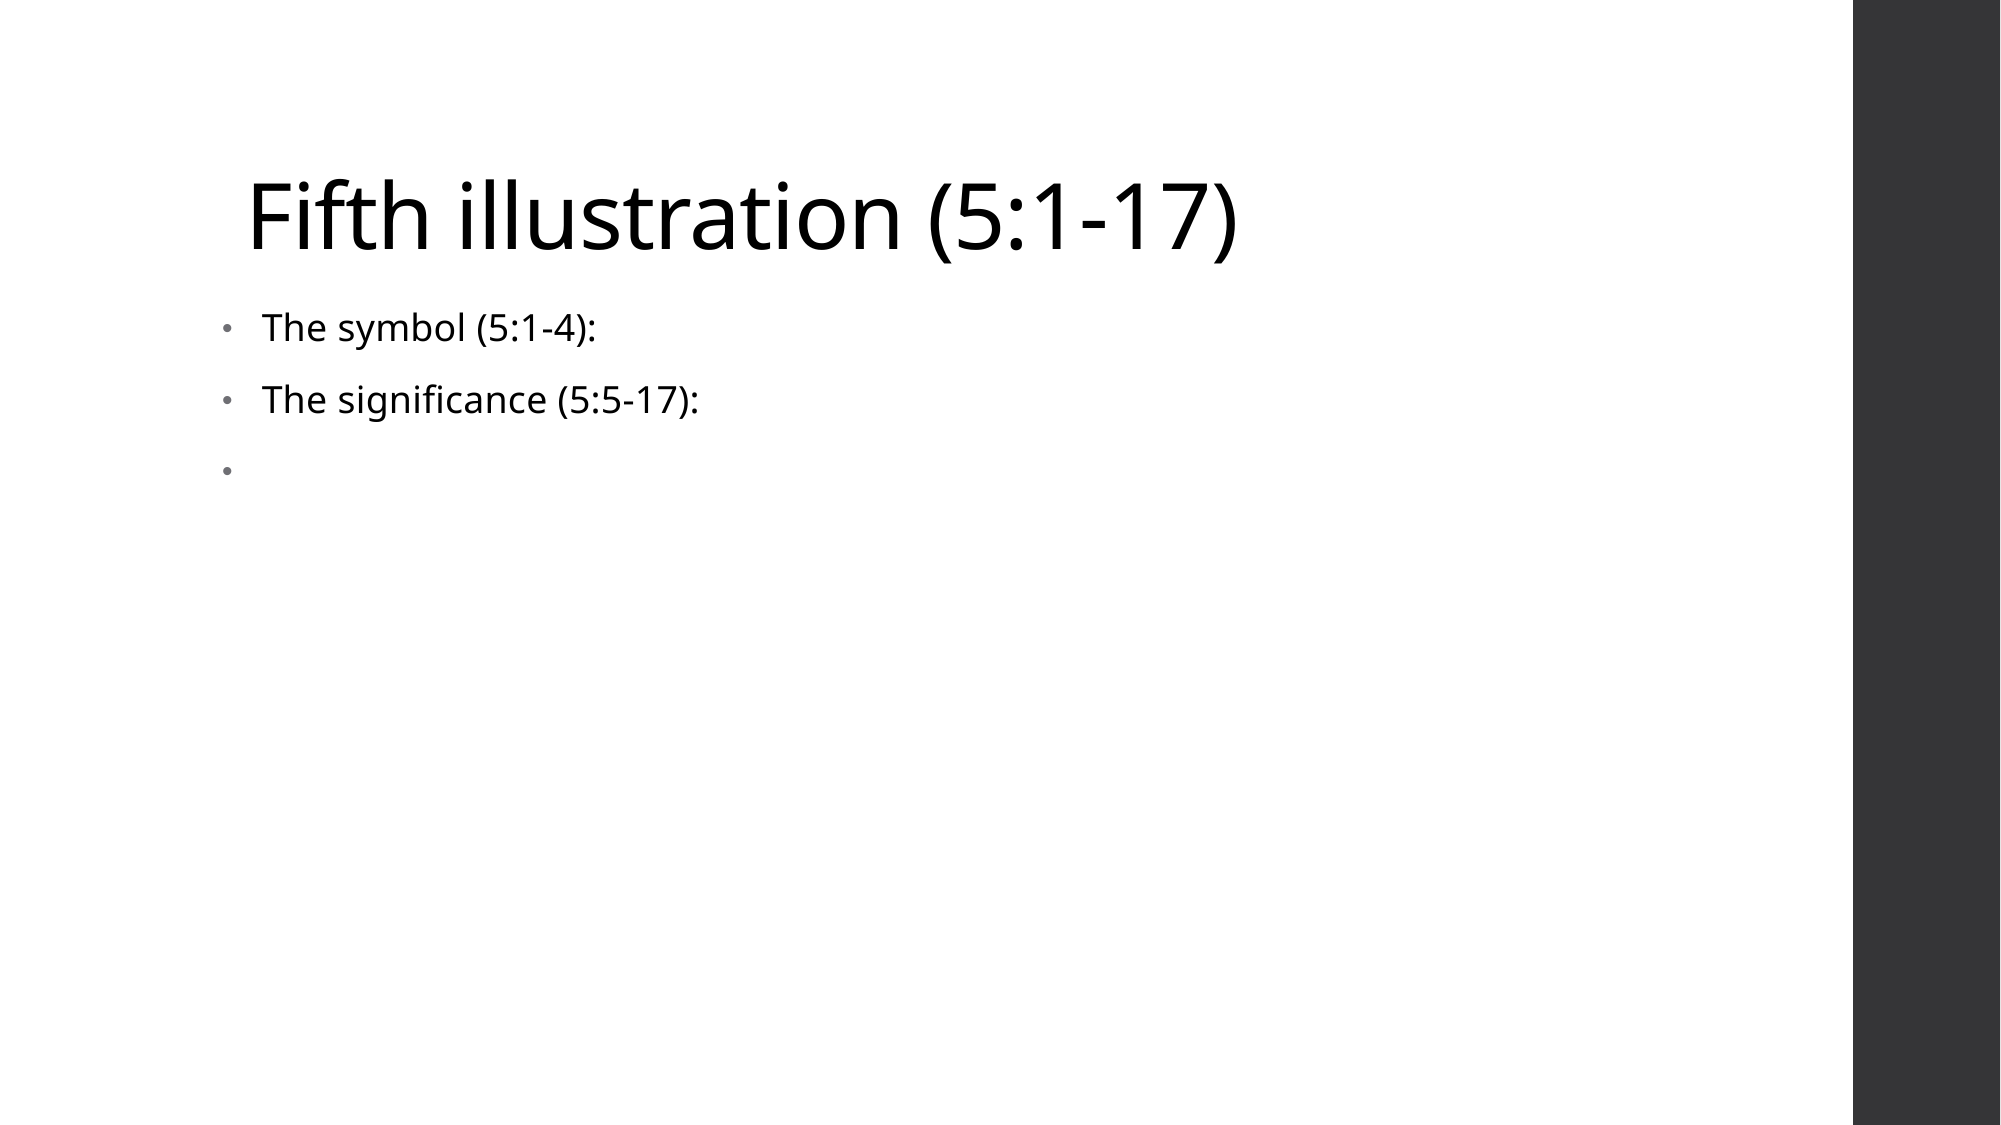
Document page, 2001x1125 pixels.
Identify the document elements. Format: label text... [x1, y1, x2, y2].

list The symbol (5:1-4): The significance (5:5-17): [206, 299, 1617, 1014]
title Fifth illustration (5:1-17) [206, 60, 1797, 278]
